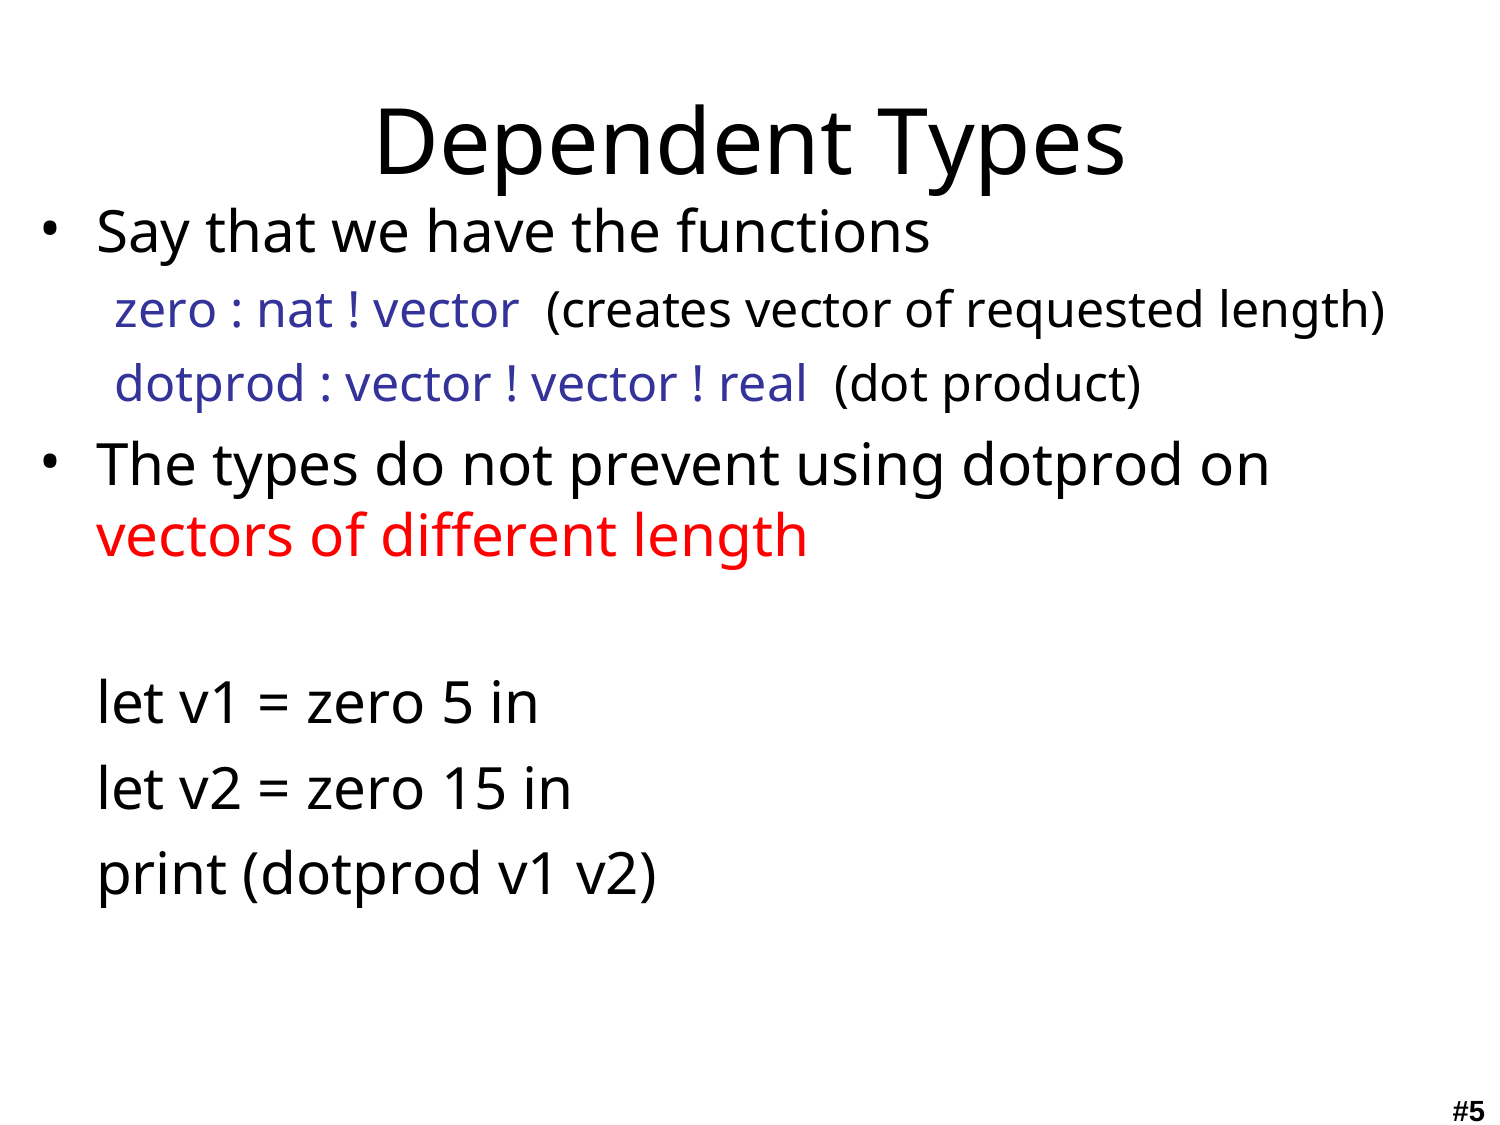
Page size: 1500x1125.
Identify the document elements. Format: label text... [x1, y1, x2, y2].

list Say that we have the functions zero : nat ! vector (creates vector of requested length) dotprod : vector ! vector ! real (dot product) The types do not prevent using dotprod on vectors of different length let v1 = zero 5 in let v2 = zero 15 in print (dotprod v1 v2) [24, 187, 1476, 1063]
title Dependent Types [24, 45, 1476, 187]
